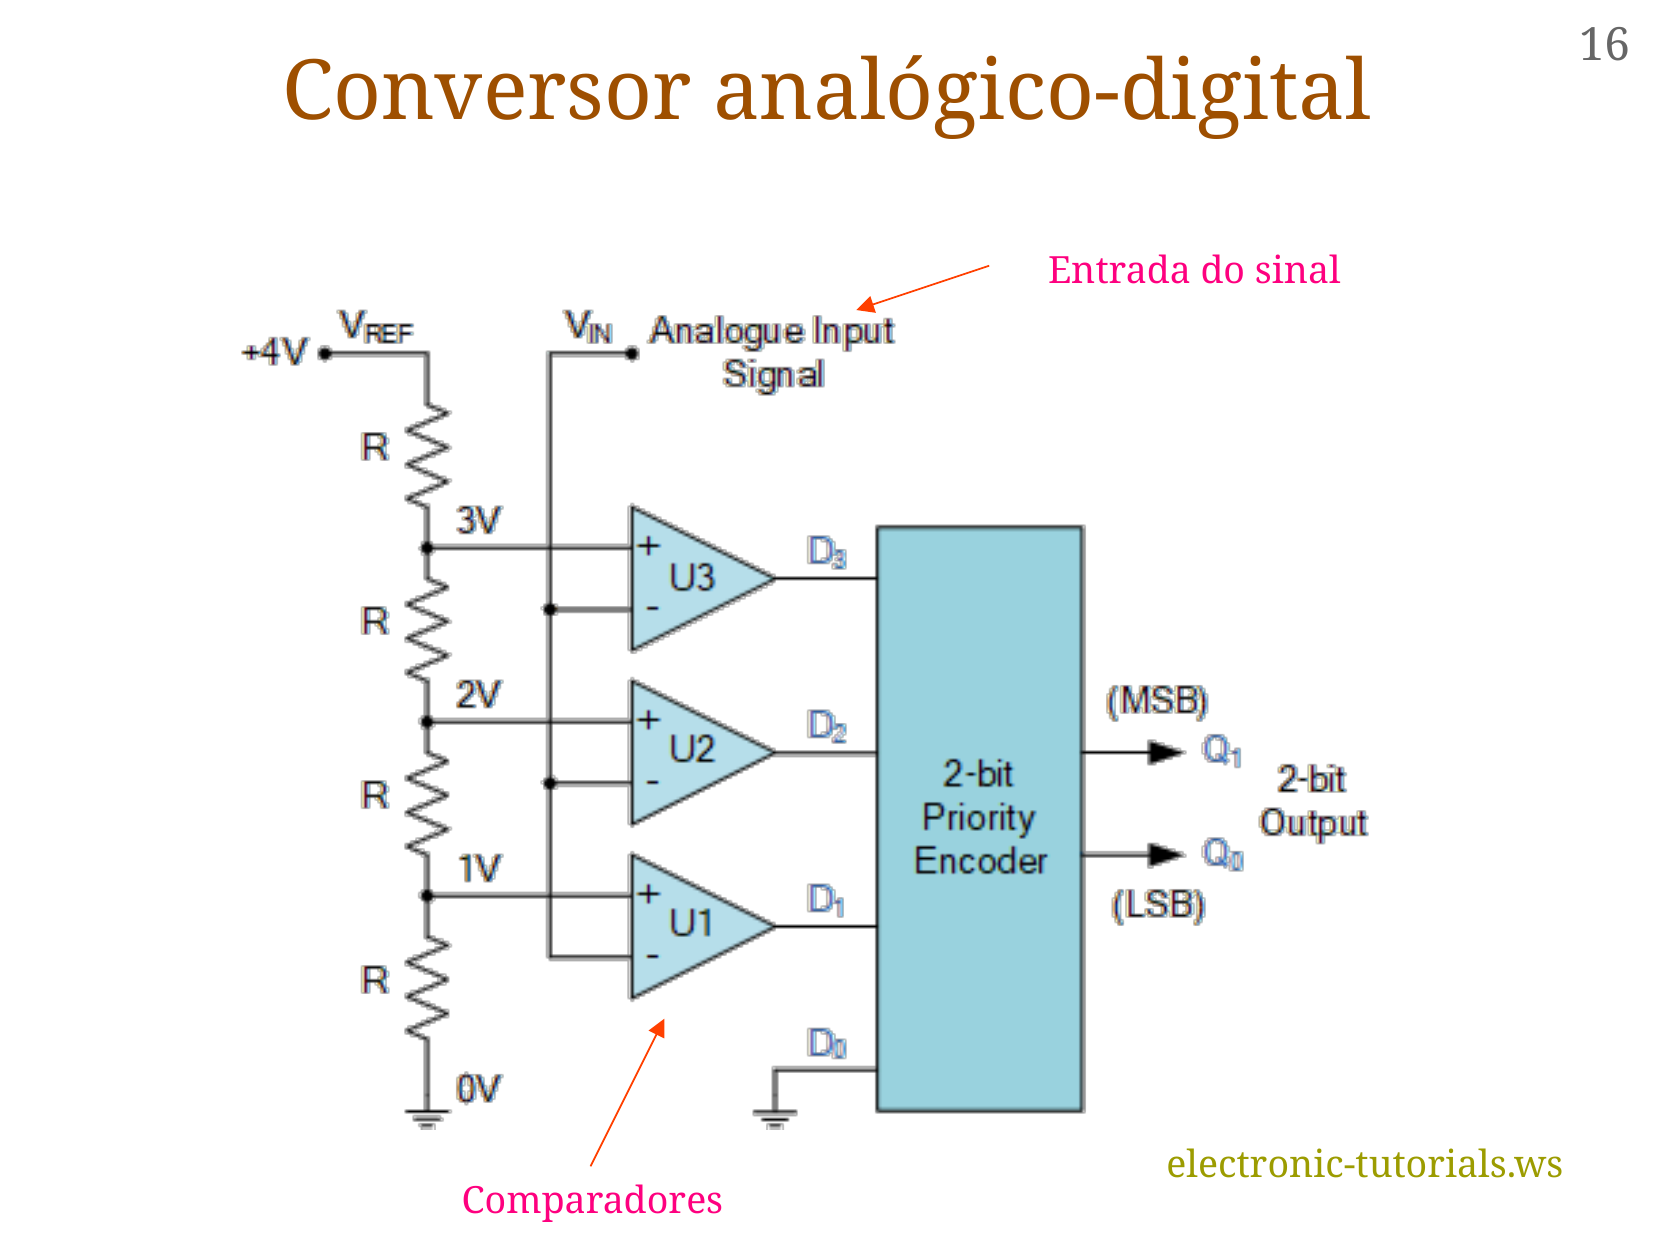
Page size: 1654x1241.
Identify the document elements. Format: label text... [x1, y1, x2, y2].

text_box electronic-tutorials.ws [1151, 1129, 1579, 1196]
text_box Entrada do sinal [1033, 236, 1357, 303]
picture [221, 295, 1388, 1130]
title Conversor analógico-digital [59, 29, 1595, 148]
text_box Comparadores [446, 1166, 739, 1233]
